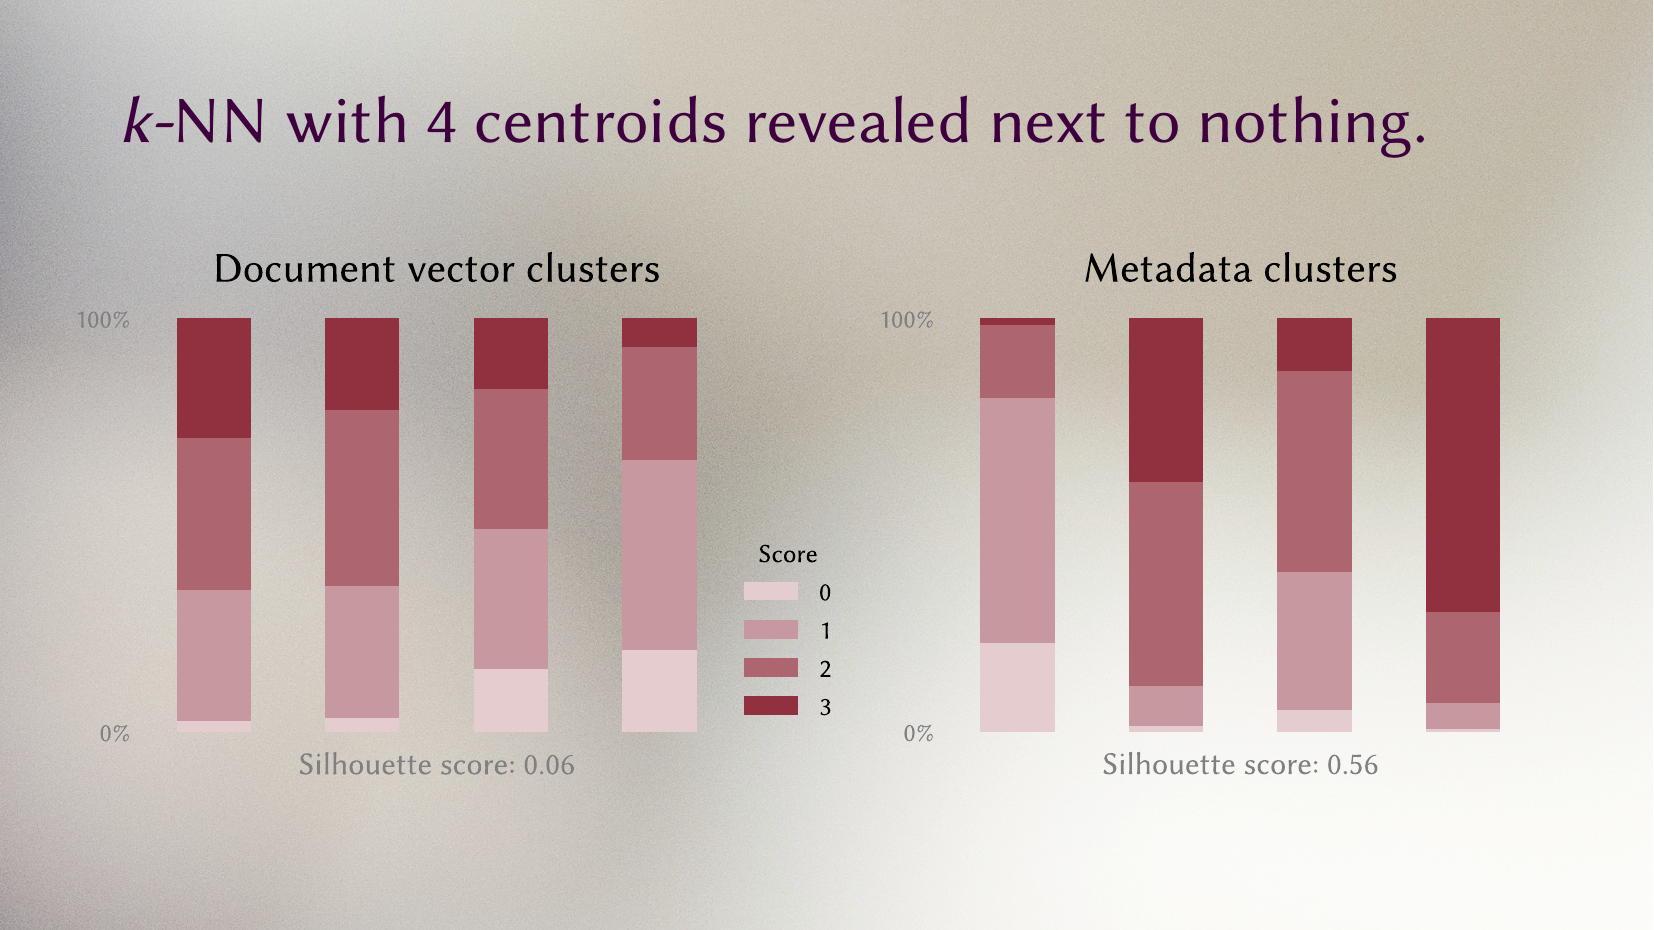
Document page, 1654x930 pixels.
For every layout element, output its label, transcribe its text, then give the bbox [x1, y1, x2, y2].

text_box k-NN with 4 centroids revealed next to nothing. [104, 74, 1560, 285]
picture [54, 231, 1558, 802]
